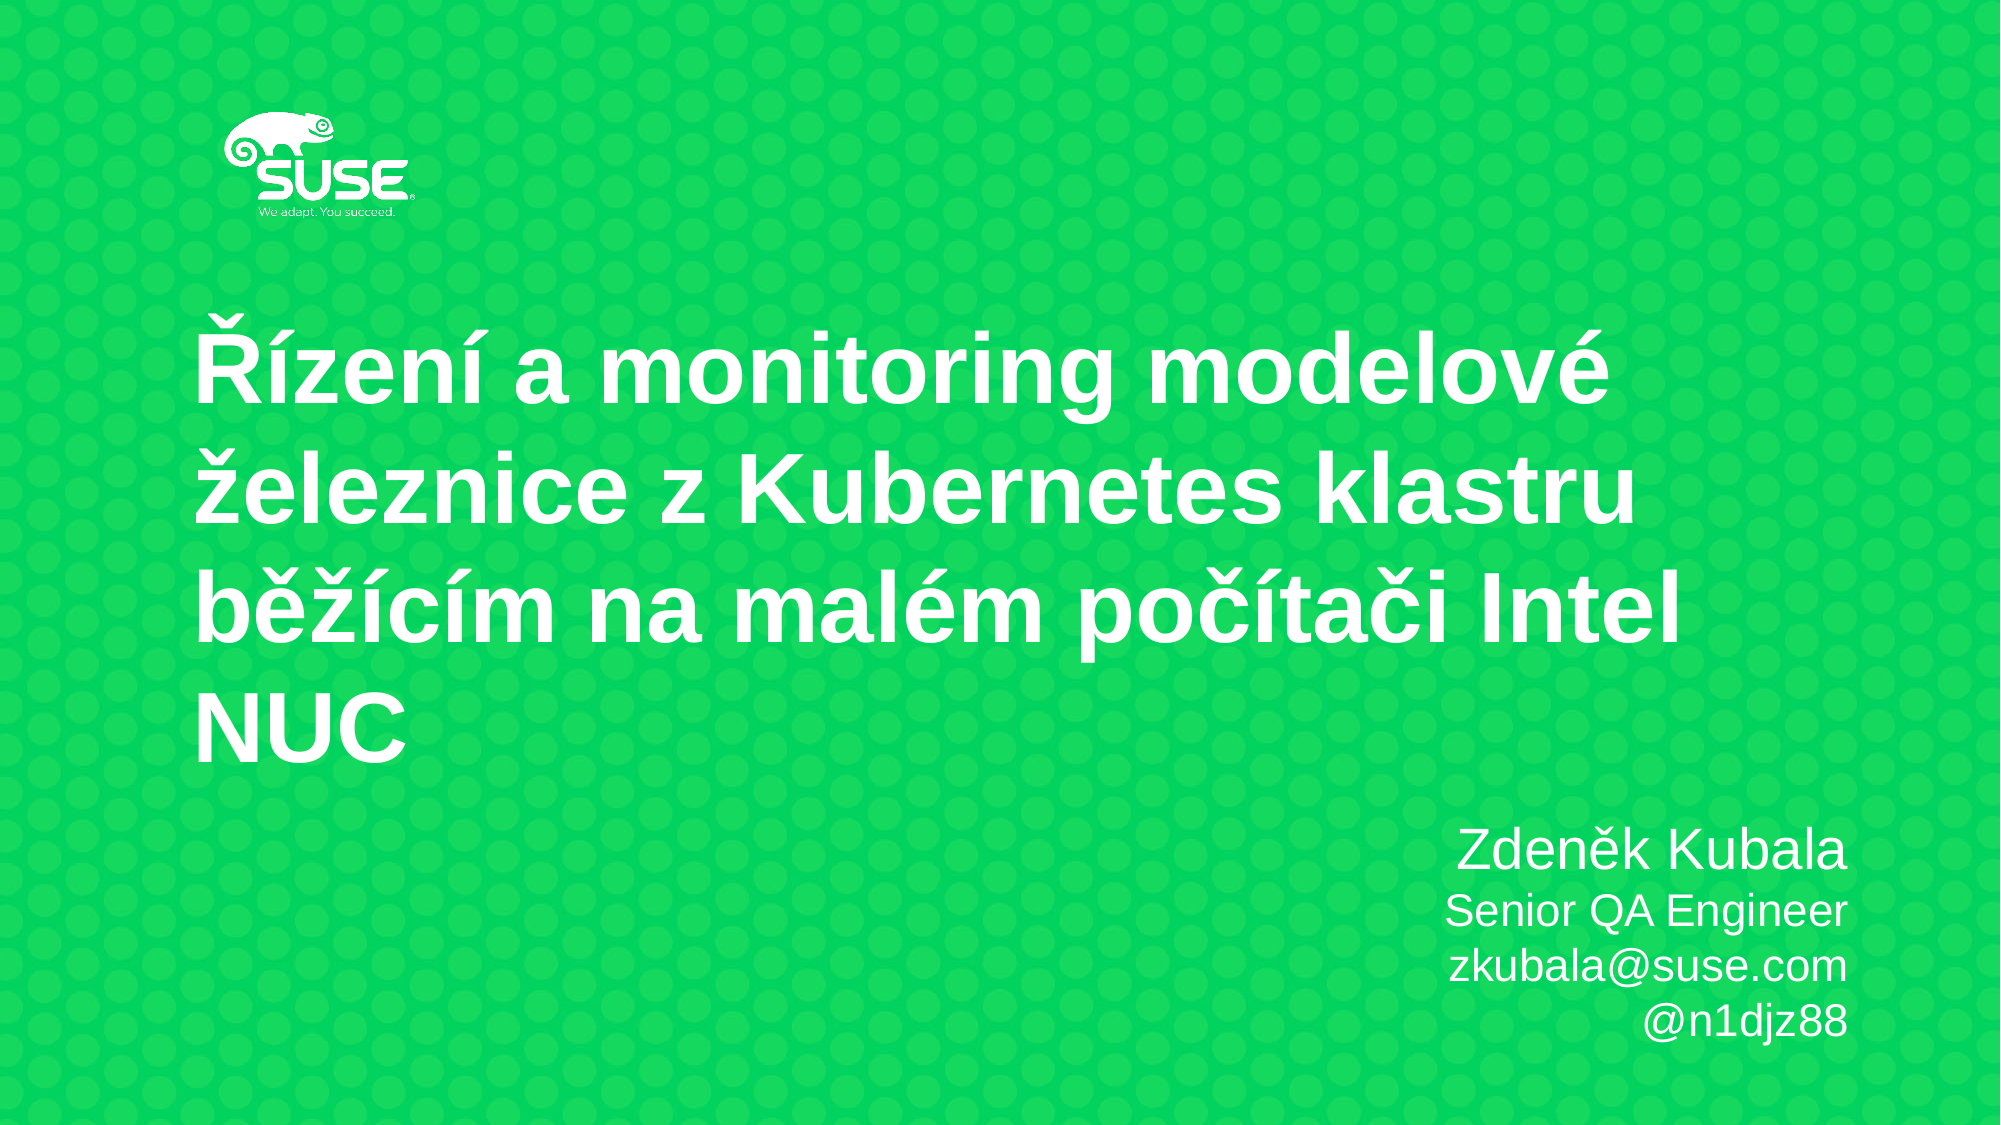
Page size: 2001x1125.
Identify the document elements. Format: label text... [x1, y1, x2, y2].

picture [0, 0, 2000, 1125]
subtitle Zdeněk Kubala Senior QA Engineer zkubala@suse.com @n1djz88 [1122, 803, 1865, 1099]
title Řízení a monitoring modelové železnice z Kubernetes klastru běžícím na malém počítači Intel NUC [177, 295, 1929, 851]
